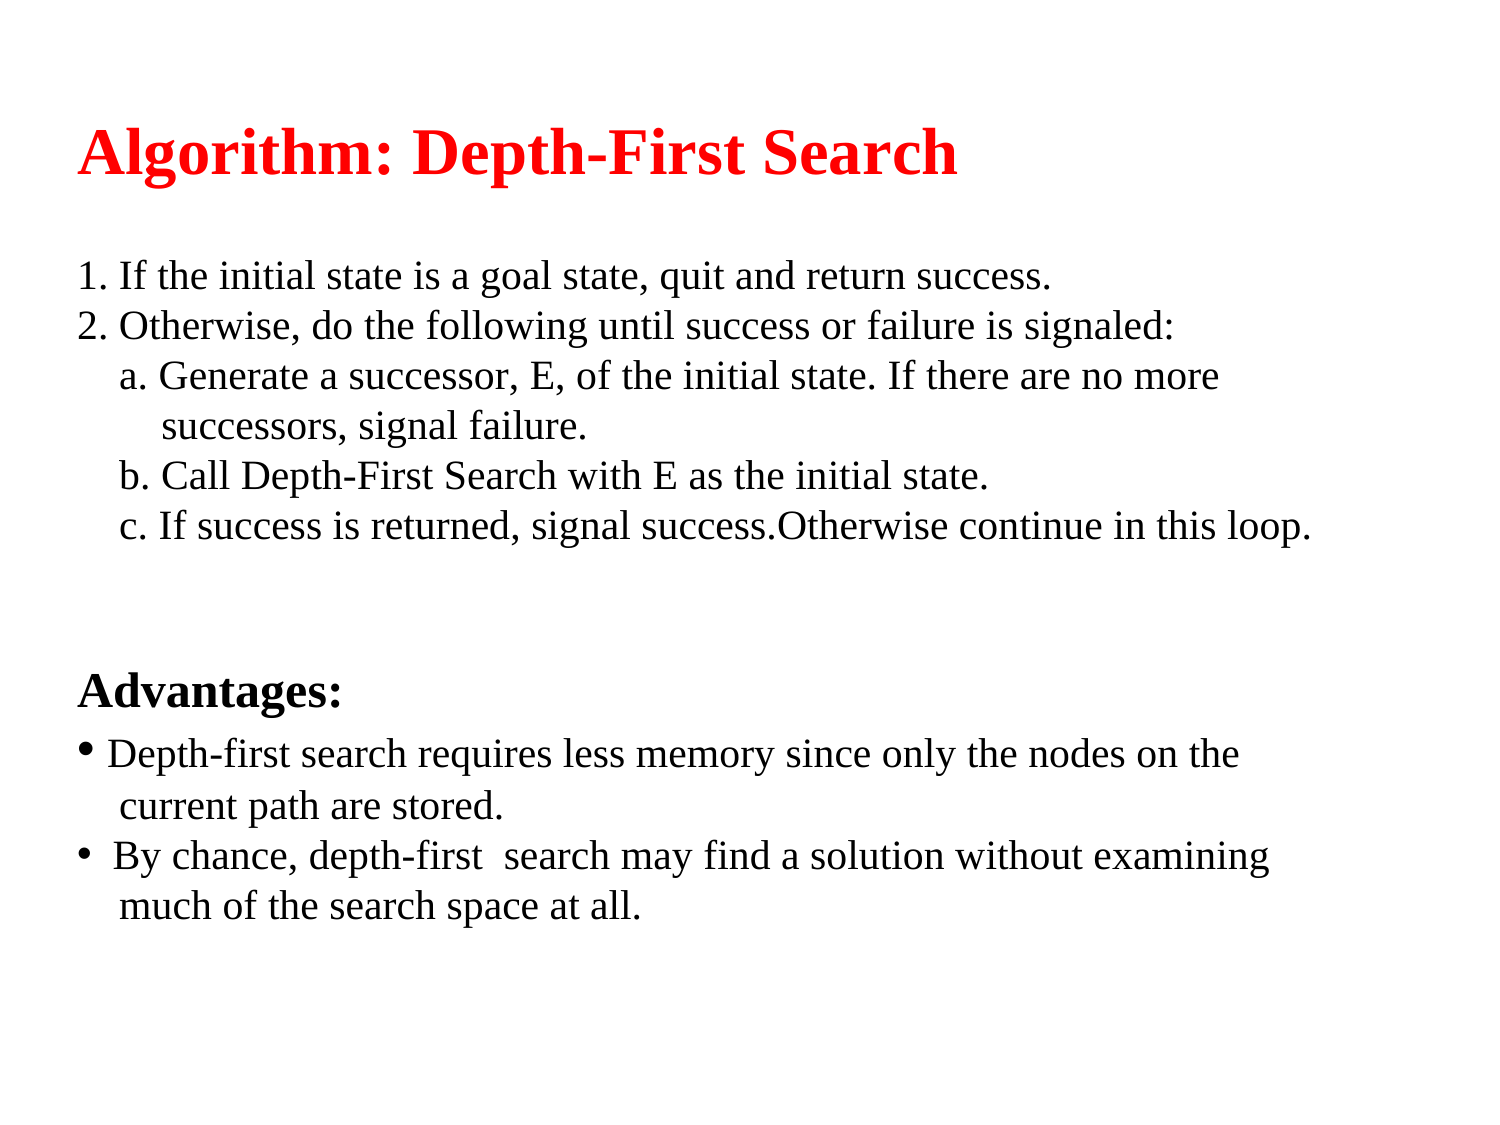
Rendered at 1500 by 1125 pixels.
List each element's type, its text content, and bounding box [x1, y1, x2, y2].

text_box Algorithm: Depth-First Search 1. If the initial state is a goal state, quit and return success. 2. Otherwise, do the following until success or failure is signaled: a. Generate a successor, E, of the initial state. If there are no more successors, signal failure. b. Call Depth-First Search with E as the initial state. c. If success is returned, signal success.Otherwise continue in this loop. Advantages: Depth-first search requires less memory since only the nodes on the current path are stored. By chance, depth-first search may find a solution without examining much of the search space at all. [62, 99, 1375, 1036]
